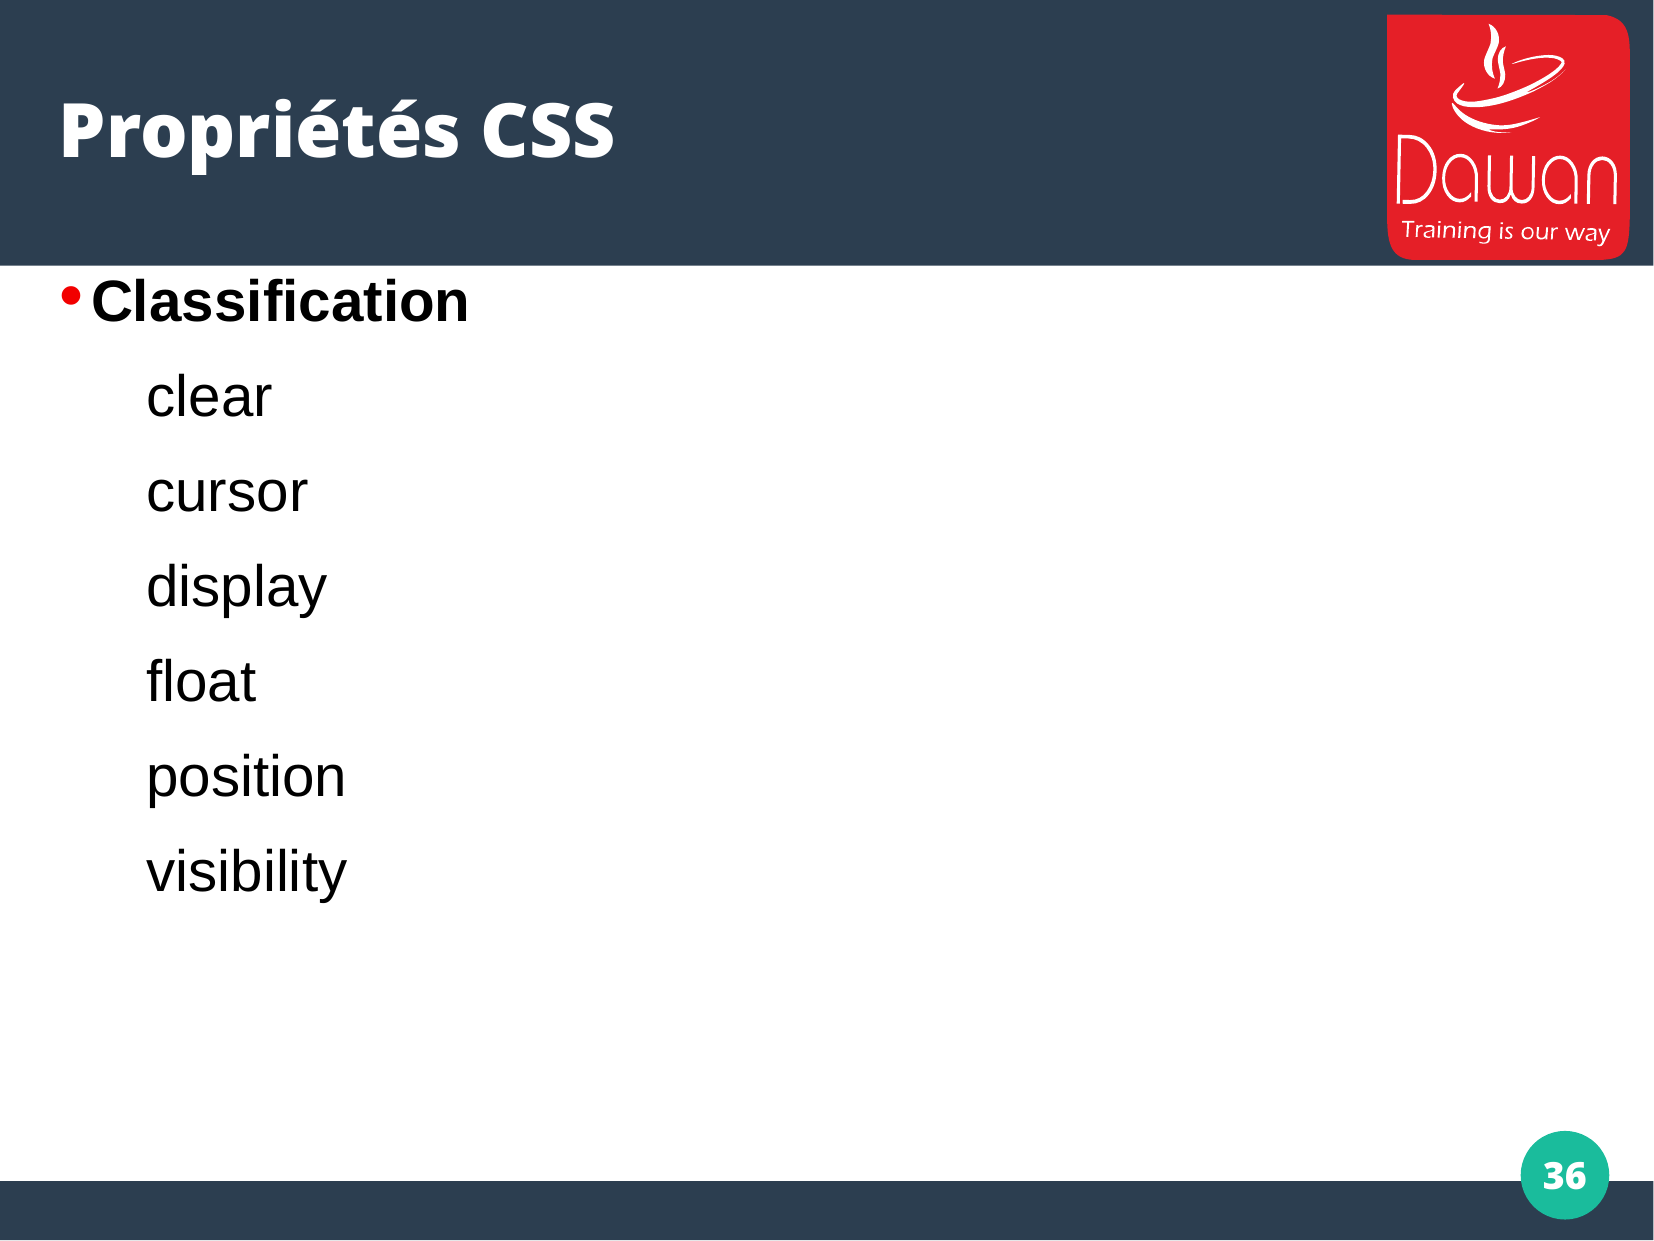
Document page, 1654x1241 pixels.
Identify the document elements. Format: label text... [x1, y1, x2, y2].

title Propriétés CSS [59, 49, 1387, 207]
text_box Classification clear cursor display float position visibility [59, 265, 809, 1109]
picture [1387, 14, 1630, 260]
